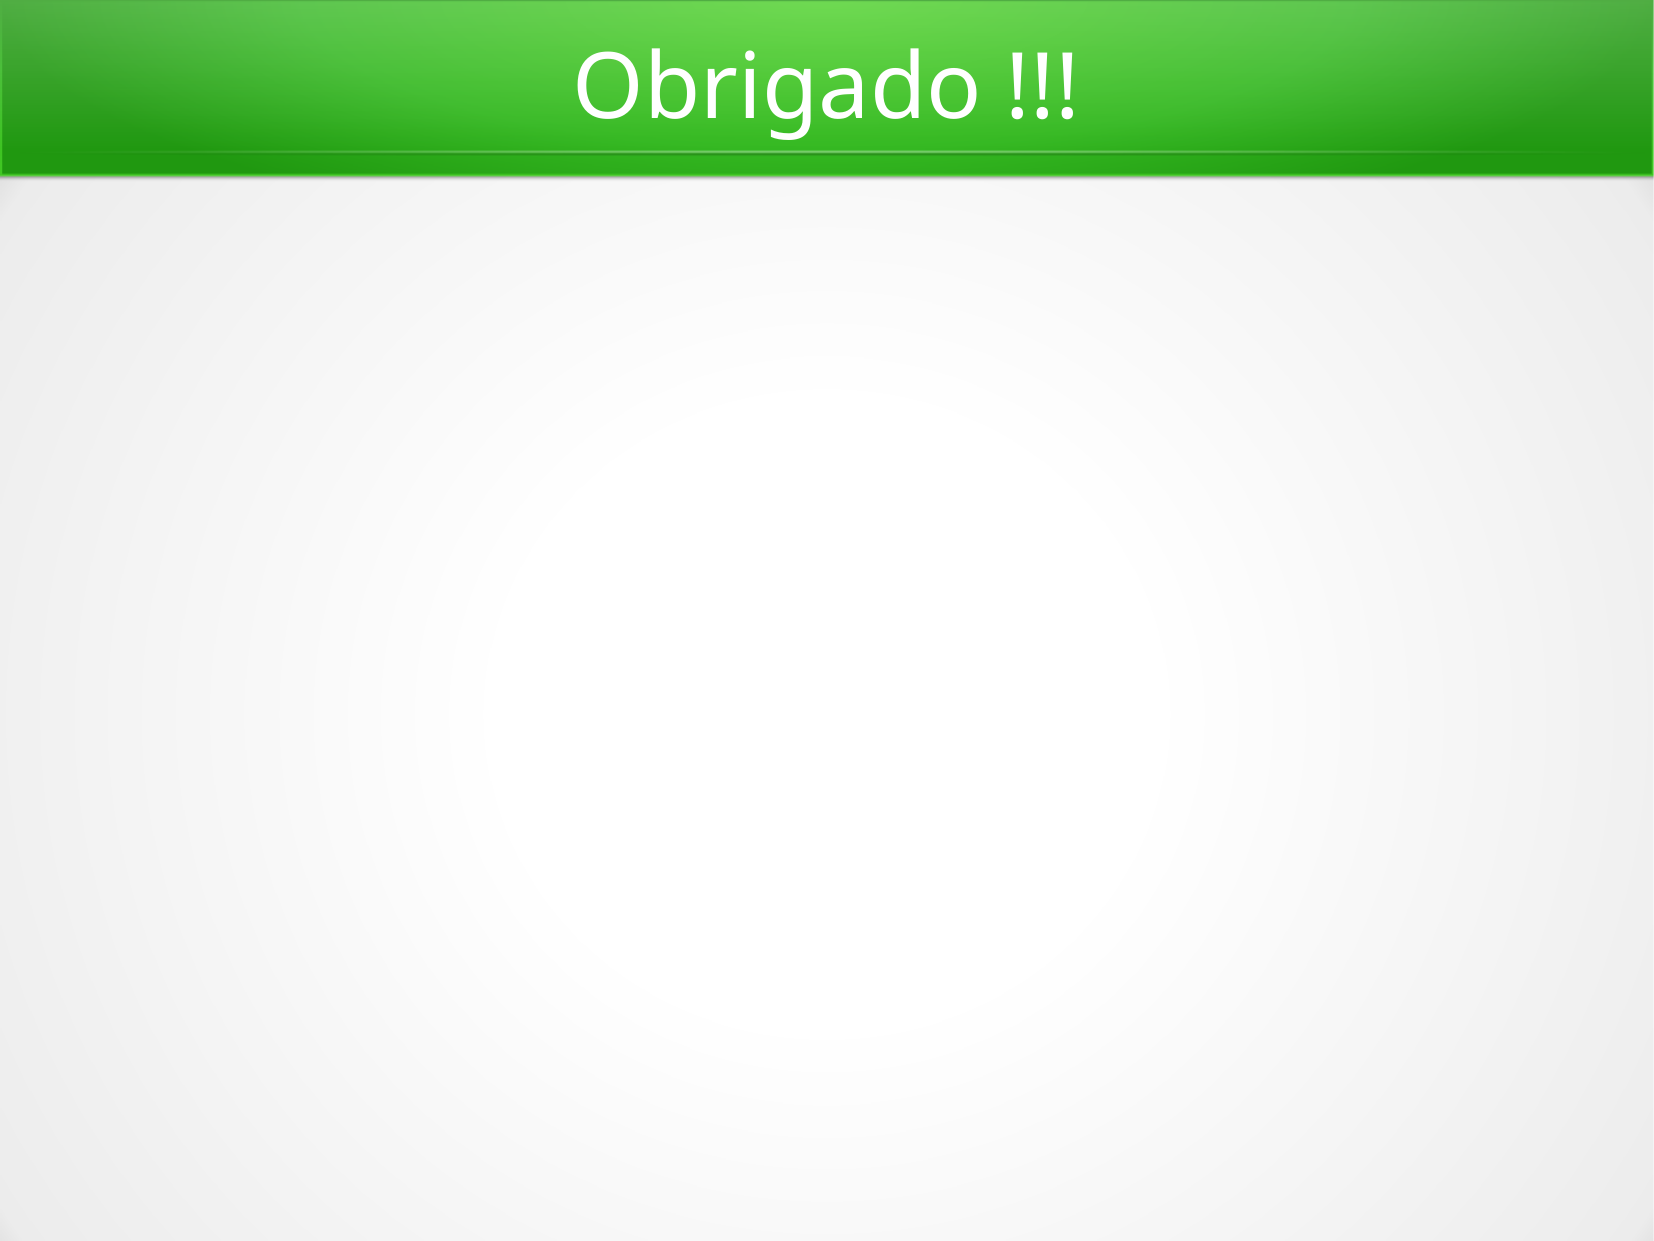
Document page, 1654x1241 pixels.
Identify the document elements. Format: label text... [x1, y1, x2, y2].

title Obrigado !!! [82, 11, 1571, 154]
picture [0, 0, 1654, 1241]
